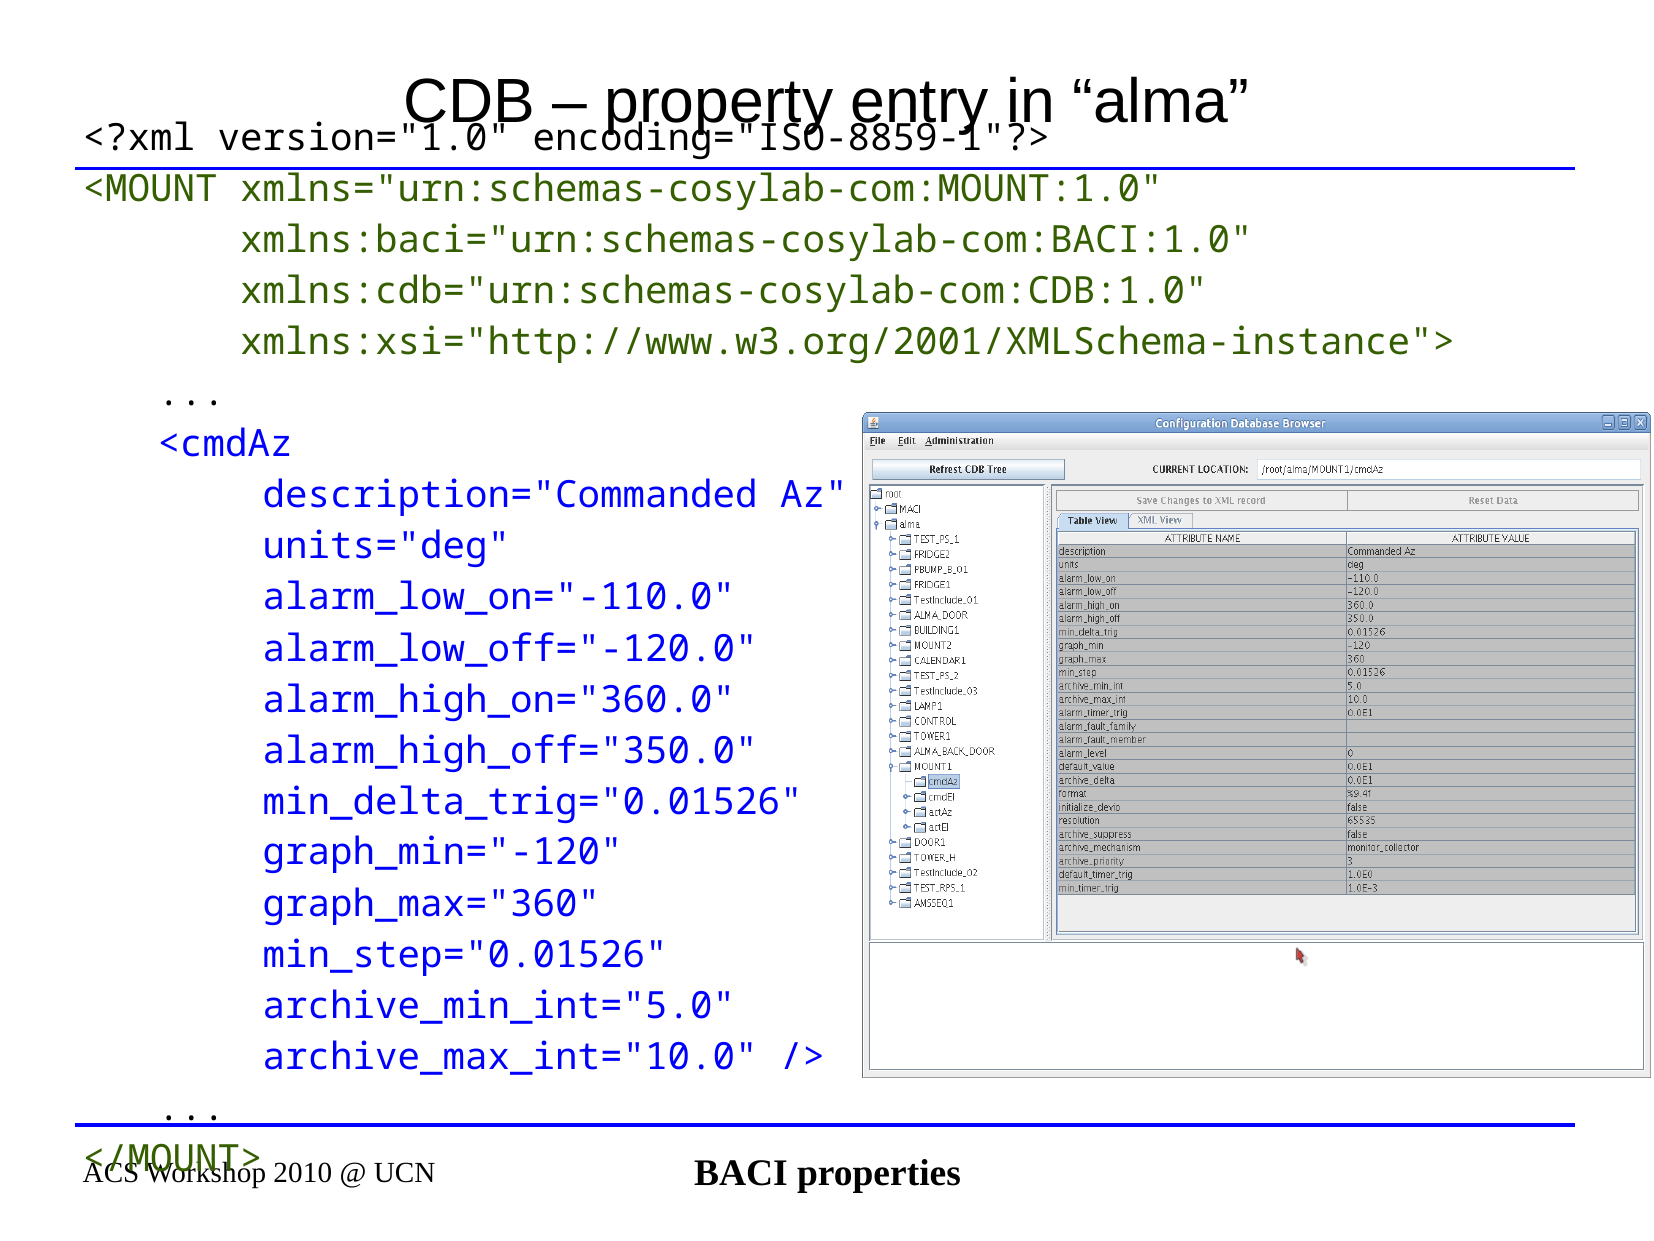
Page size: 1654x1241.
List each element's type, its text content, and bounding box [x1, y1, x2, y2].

picture [862, 412, 1651, 1078]
title CDB – property entry in “alma” [82, 39, 1571, 163]
subtitle <?xml version="1.0" encoding="ISO-8859-1"?> <MOUNT xmlns="urn:schemas-cosylab-com:MOUNT:1.0" xmlns:baci="urn:schemas-cosylab-com:BACI:1.0" xmlns:cdb="urn:schemas-cosylab-com:CDB:1.0" xmlns:xsi="http://www.w3.org/2001/XMLSchema-instance"> ... <cmdAz description="Commanded Az" units="deg" alarm_low_on="-110.0" alarm_low_off="-120.0" alarm_high_on="360.0" alarm_high_off="350.0" min_delta_trig="0.01526" graph_min="-120" graph_max="360" min_step="0.01526" archive_min_int="5.0" archive_max_int="10.0" /> ... </MOUNT> [82, 189, 1571, 1104]
